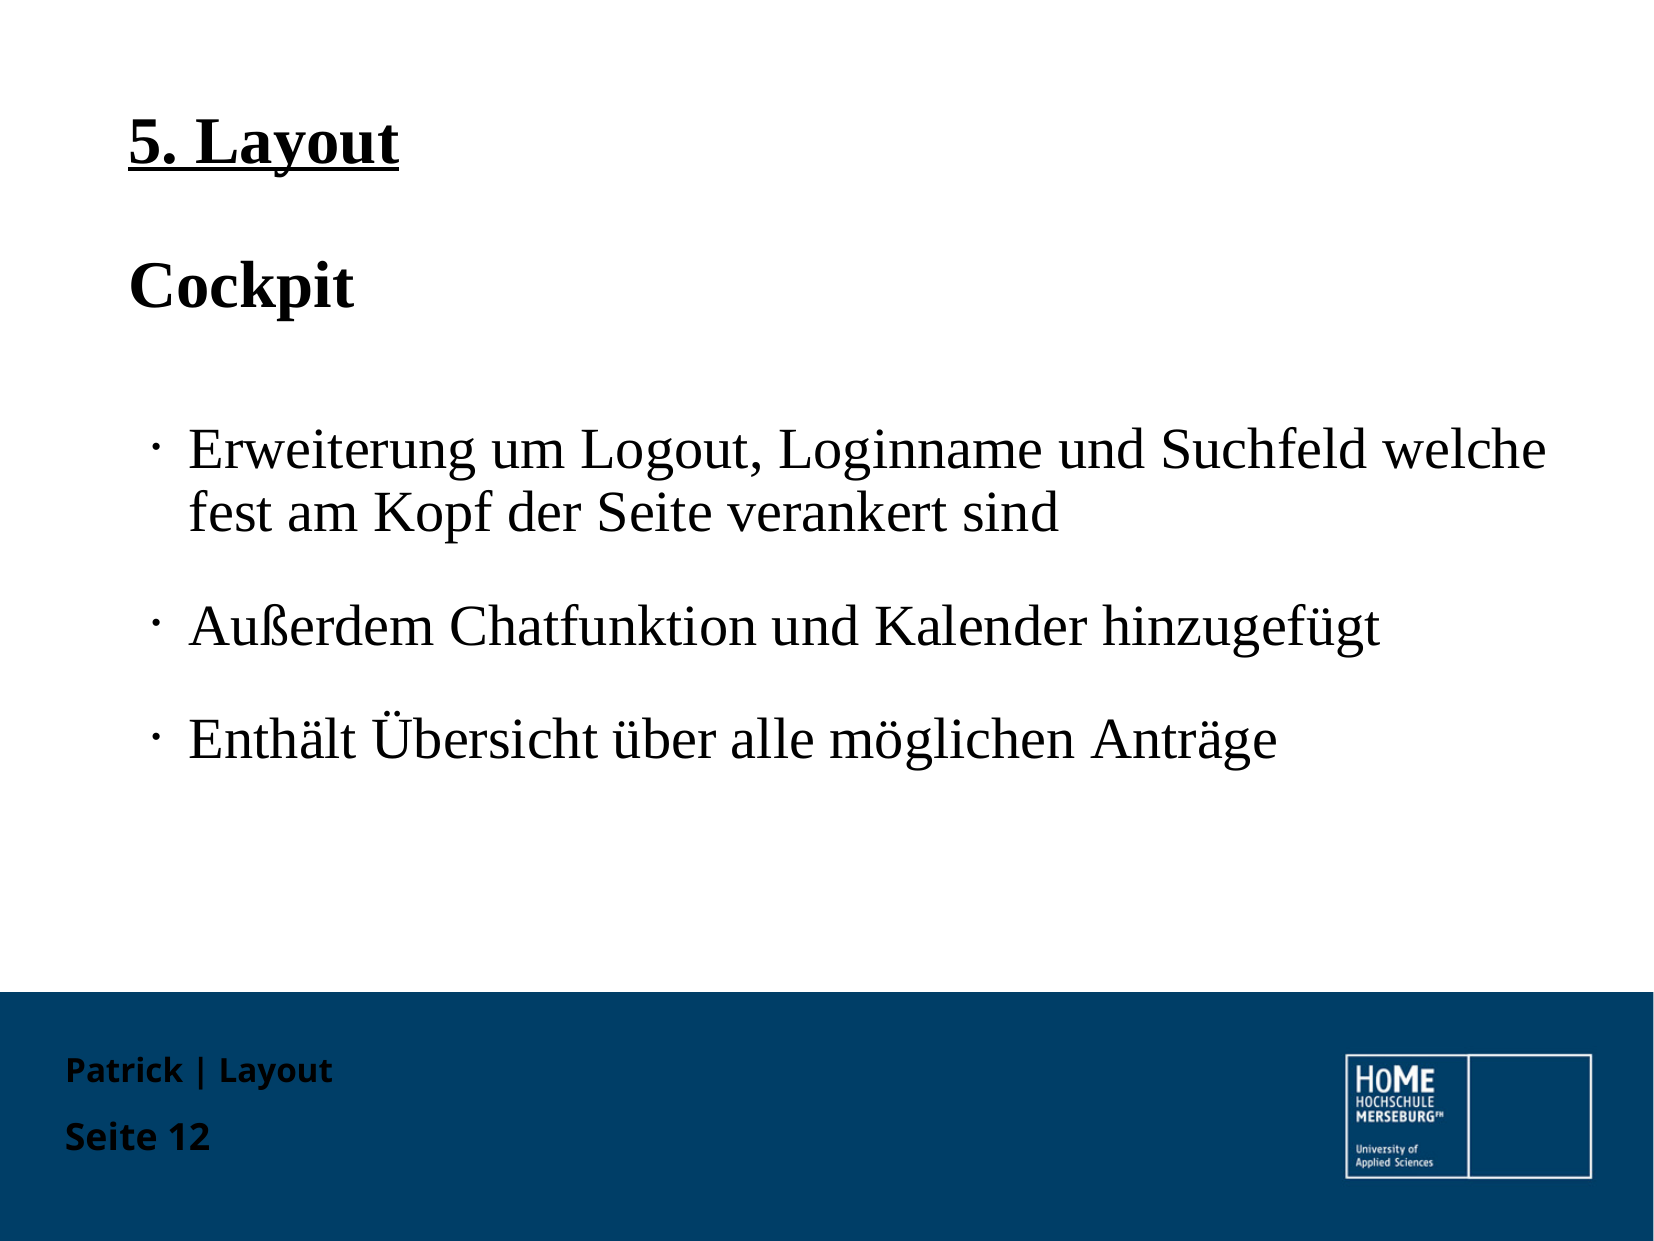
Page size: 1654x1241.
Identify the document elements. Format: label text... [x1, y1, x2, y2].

text_box Erweiterung um Logout, Loginname und Suchfeld welche fest am Kopf der Seite verankert sind Außerdem Chatfunktion und Kalender hinzugefügt Enthält Übersicht über alle möglichen Anträge [136, 411, 1563, 1198]
picture [0, 992, 1654, 1241]
title 5. Layout Cockpit [113, 98, 1540, 339]
